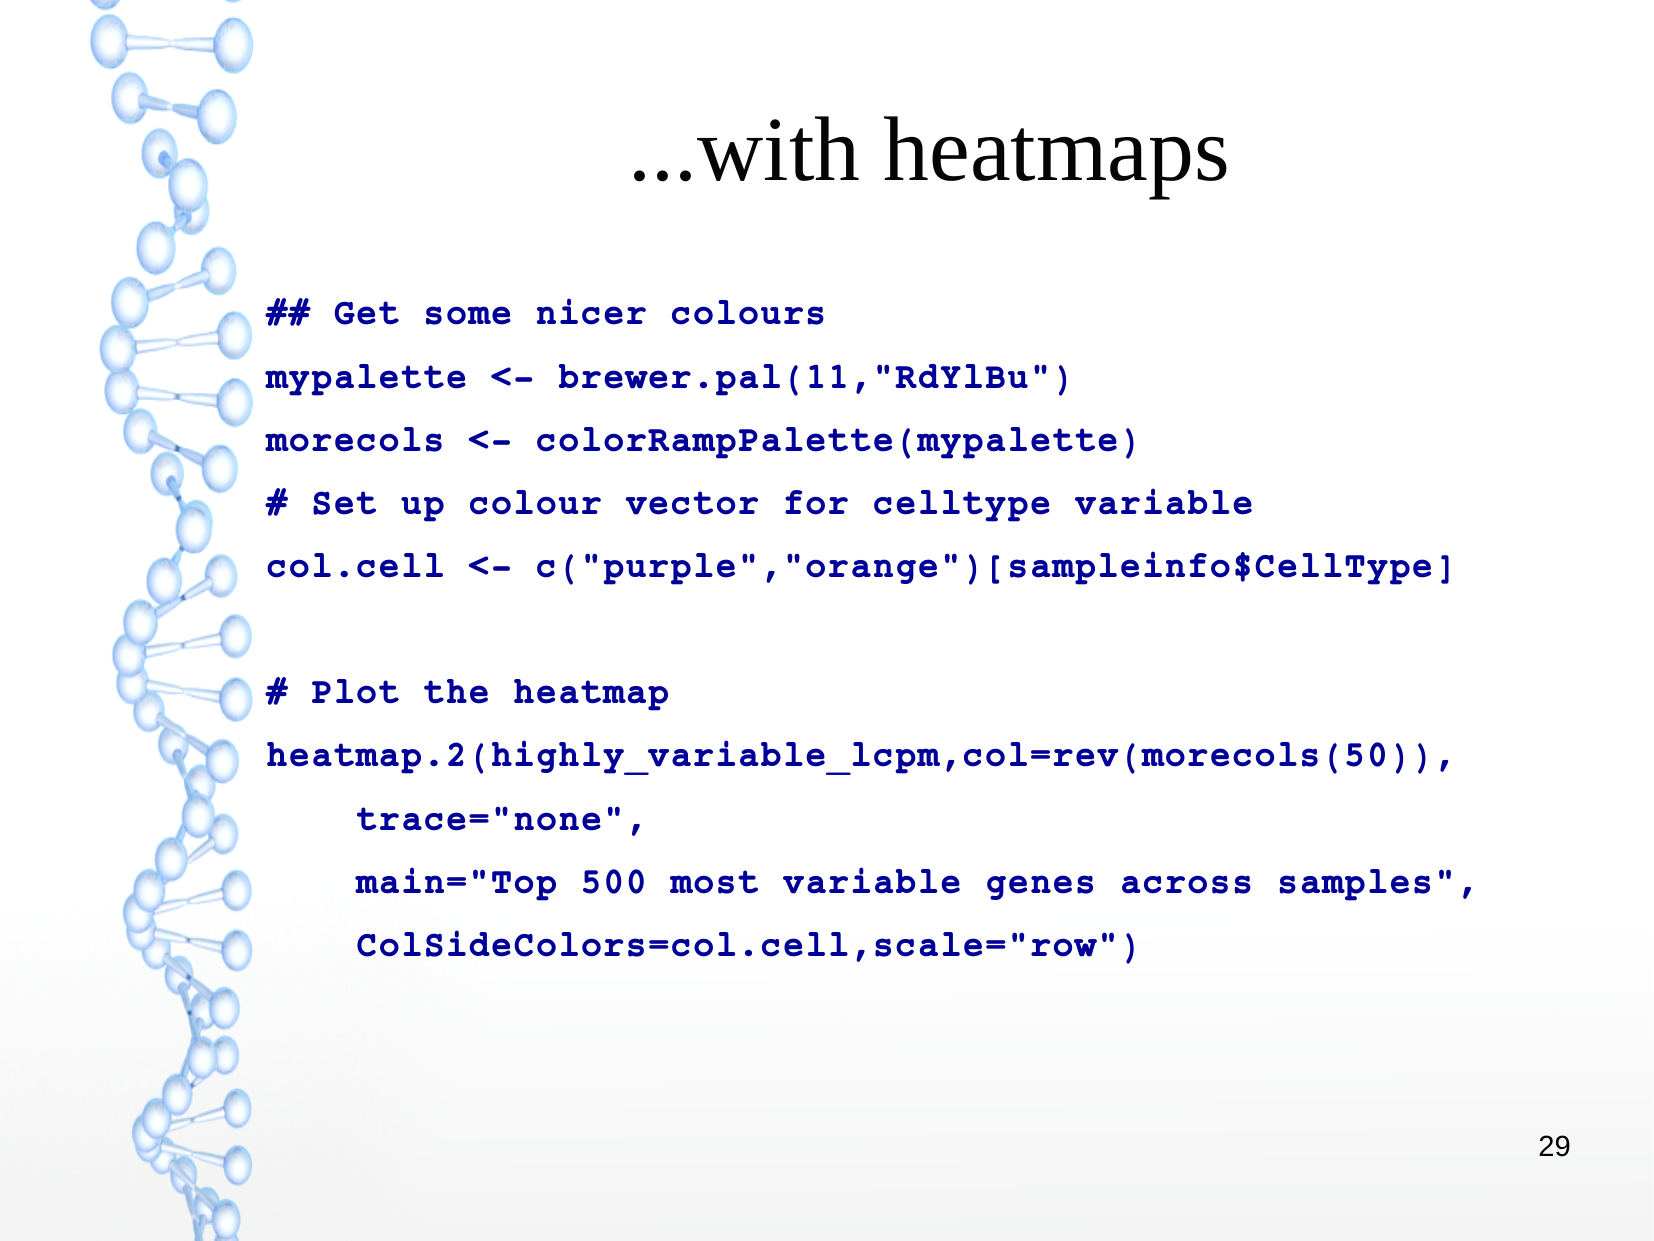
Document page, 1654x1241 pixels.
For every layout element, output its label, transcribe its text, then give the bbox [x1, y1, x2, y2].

list ## Get some nicer colours mypalette <- brewer.pal(11,"RdYlBu") morecols <- colorRampPalette(mypalette) # Set up colour vector for celltype variable col.cell <- c("purple","orange")[sampleinfo$CellType] # Plot the heatmap heatmap.2(highly_variable_lcpm,col=rev(morecols(50)), trace="none", main="Top 500 most variable genes across samples", ColSideColors=col.cell,scale="row") [265, 299, 1595, 1019]
picture [0, 0, 1654, 1241]
title ...with heatmaps [265, 47, 1595, 252]
